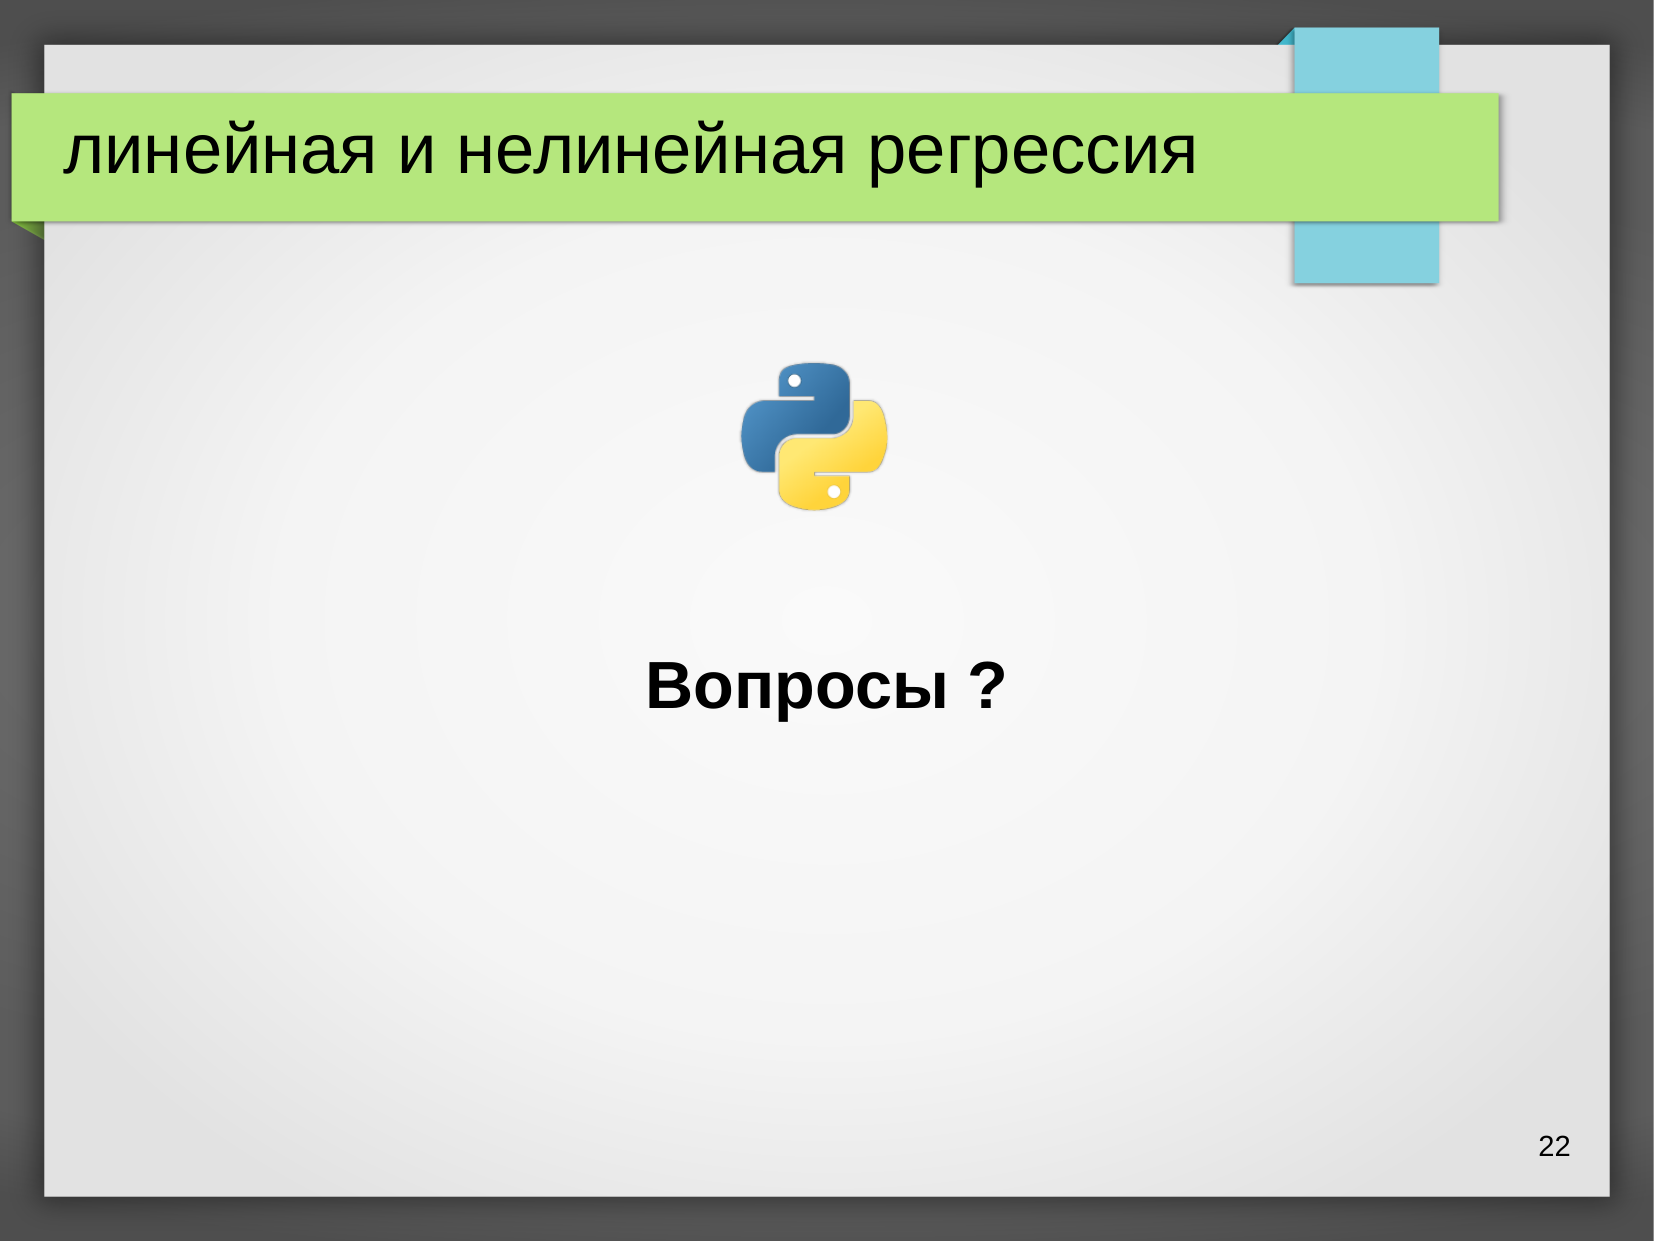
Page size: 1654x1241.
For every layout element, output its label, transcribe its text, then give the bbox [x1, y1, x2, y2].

subtitle Вопросы ? [82, 236, 1571, 1134]
picture [0, 0, 1654, 1241]
title линейная и нелинейная регрессия [63, 106, 1469, 193]
